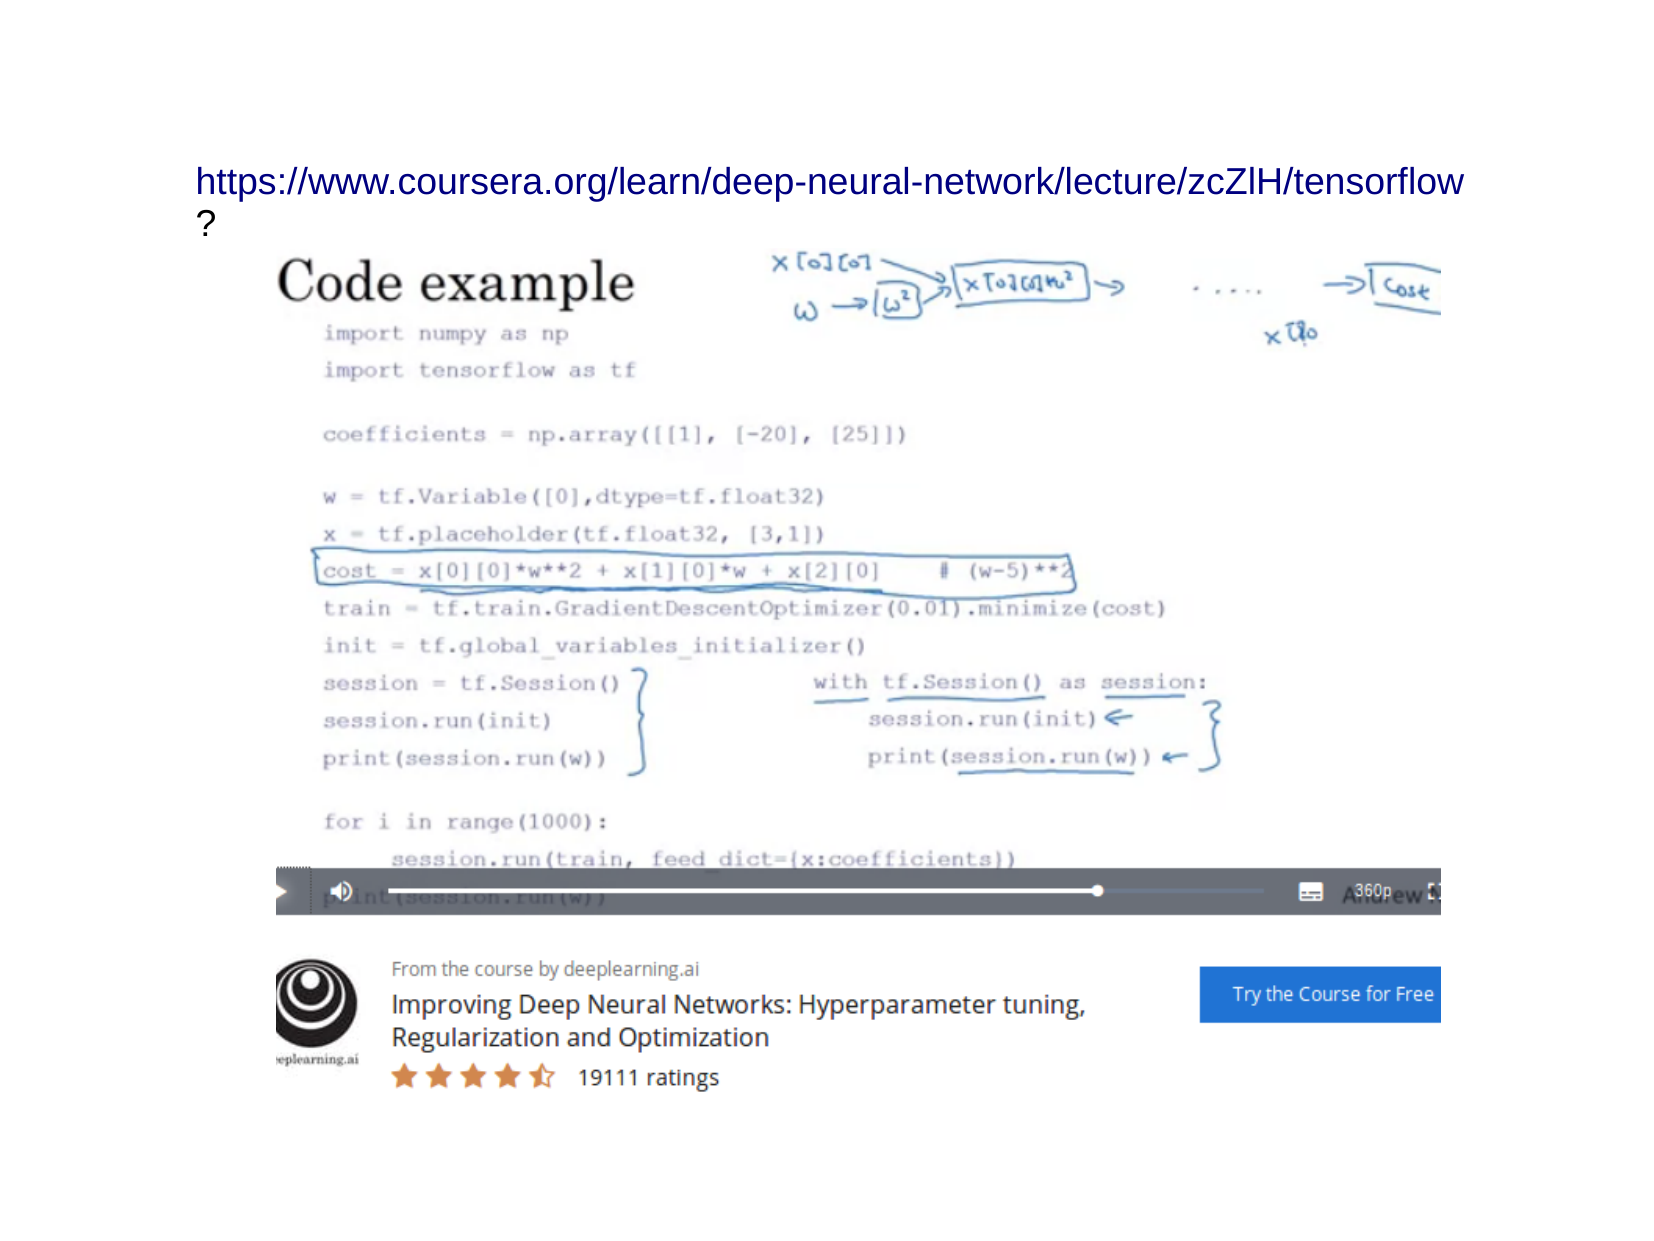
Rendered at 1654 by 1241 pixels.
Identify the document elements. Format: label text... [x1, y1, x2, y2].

text_box https://www.coursera.org/learn/deep-neural-network/lecture/zcZlH/tensorflow? [180, 153, 1501, 252]
picture [276, 248, 1441, 1096]
